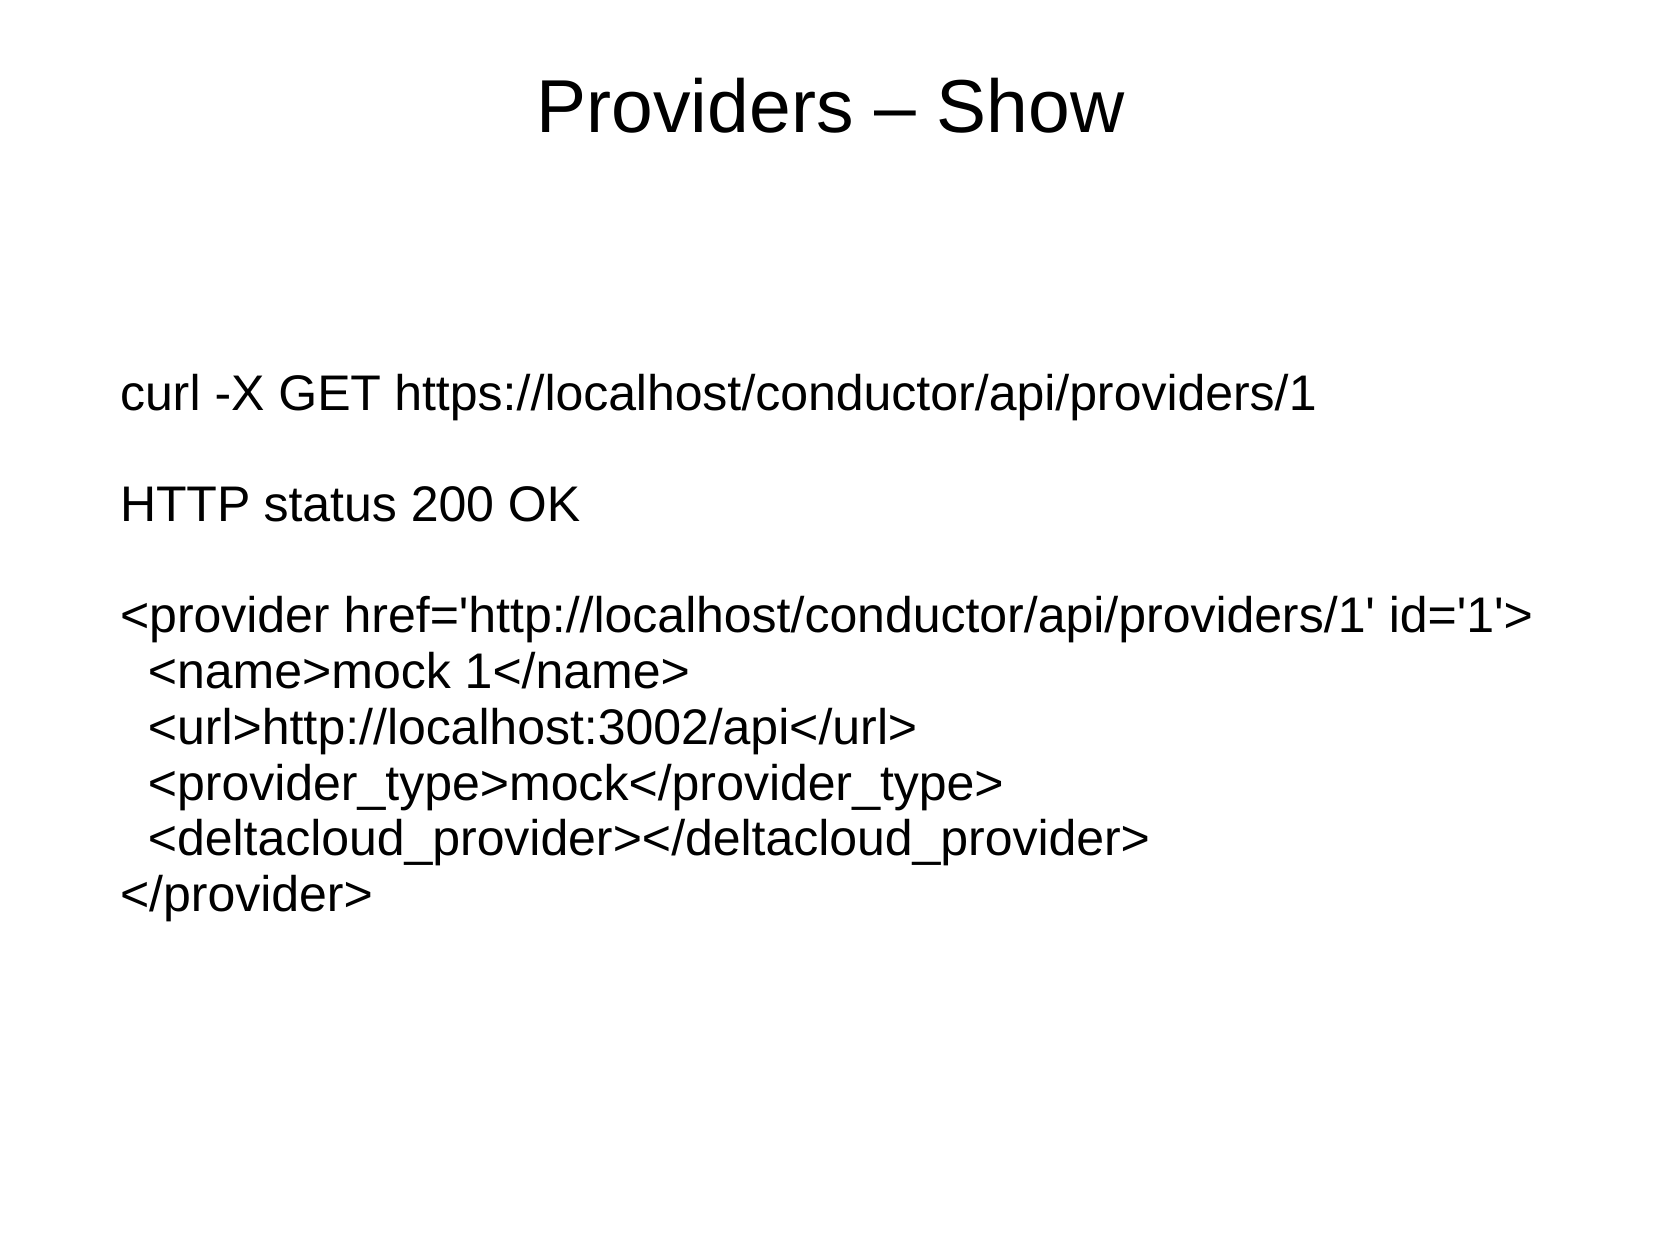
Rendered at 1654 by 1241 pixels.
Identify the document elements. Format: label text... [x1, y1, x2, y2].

title Providers – Show [86, 2, 1576, 211]
subtitle curl -X GET https://localhost/conductor/api/providers/1 HTTP status 200 OK <provider href='http://localhost/conductor/api/providers/1' id='1'> <name>mock 1</name> <url>http://localhost:3002/api</url> <provider_type>mock</provider_type> <deltacloud_provider></deltacloud_provider> </provider> [119, 339, 1576, 1059]
